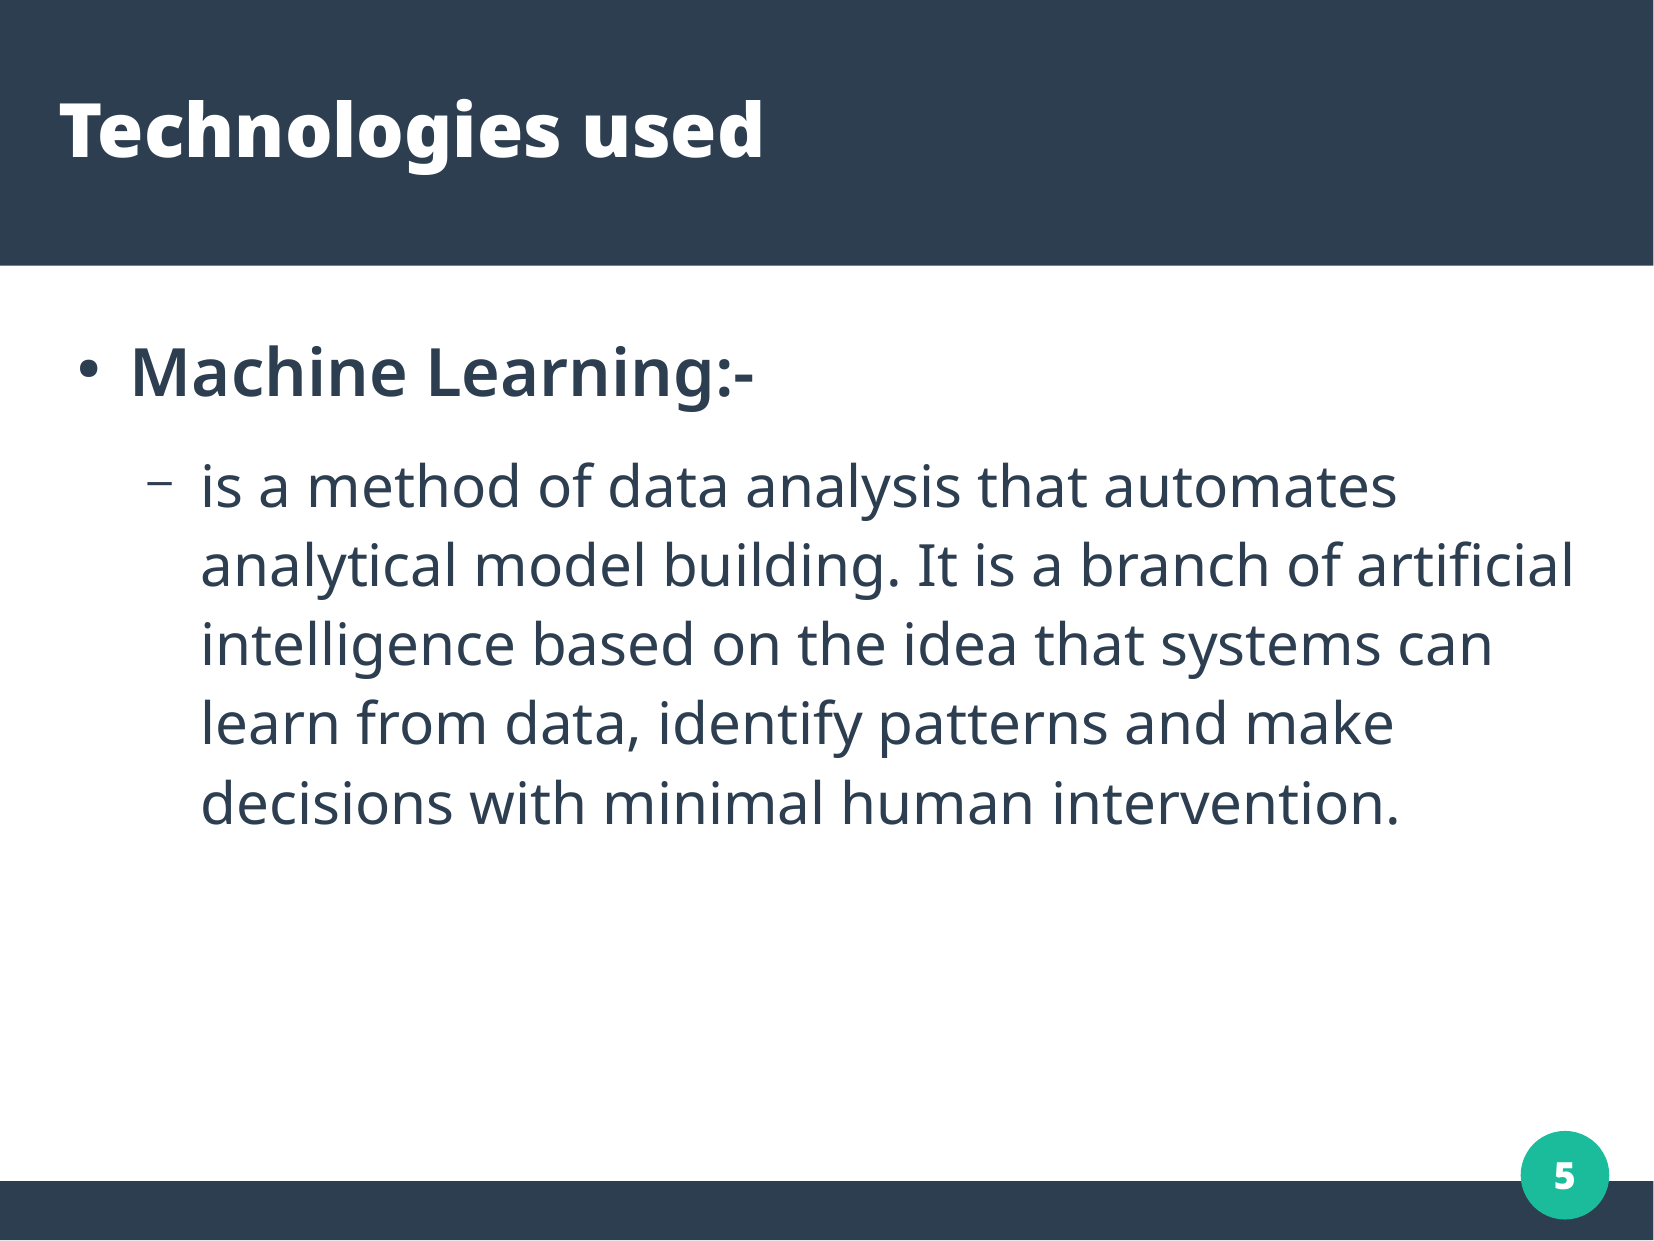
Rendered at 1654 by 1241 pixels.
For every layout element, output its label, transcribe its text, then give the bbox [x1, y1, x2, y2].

title Technologies used [59, 49, 1595, 207]
list Machine Learning:- is a method of data analysis that automates analytical model building. It is a branch of artificial intelligence based on the idea that systems can learn from data, identify patterns and make decisions with minimal human intervention. [59, 324, 1595, 1152]
